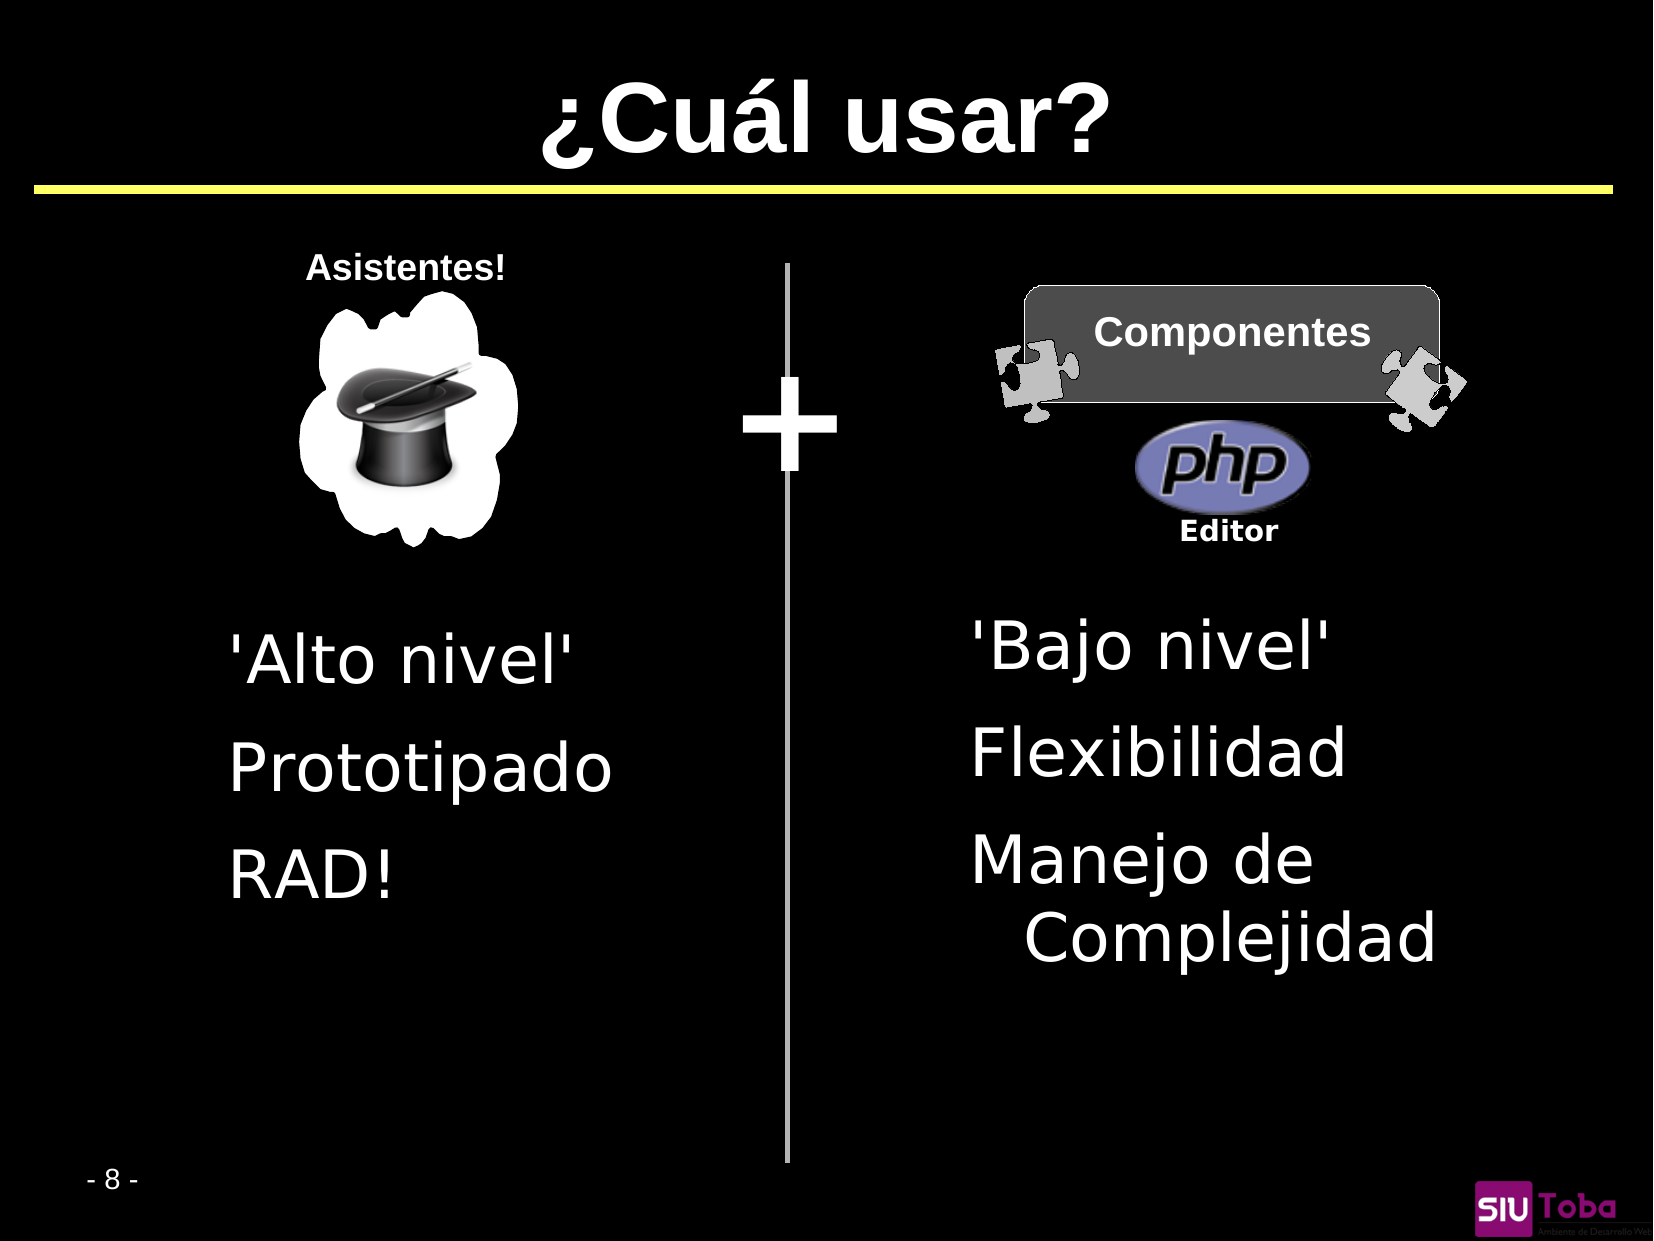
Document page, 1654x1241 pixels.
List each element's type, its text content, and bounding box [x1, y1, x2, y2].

text_box Asistentes! [290, 238, 521, 297]
list 'Bajo nivel' Flexibilidad Manejo de Complejidad [952, 607, 1653, 1102]
text_box Componentes [1078, 301, 1406, 417]
text_box + [712, 324, 868, 515]
text_box Editor [1164, 506, 1294, 556]
picture [1135, 420, 1313, 515]
picture [1475, 1181, 1652, 1237]
title ¿Cuál usar? [58, 47, 1594, 188]
text_box [296, 297, 522, 551]
list 'Alto nivel' Prototipado RAD! [210, 621, 981, 1131]
text_box [994, 285, 1468, 433]
picture [333, 356, 478, 502]
